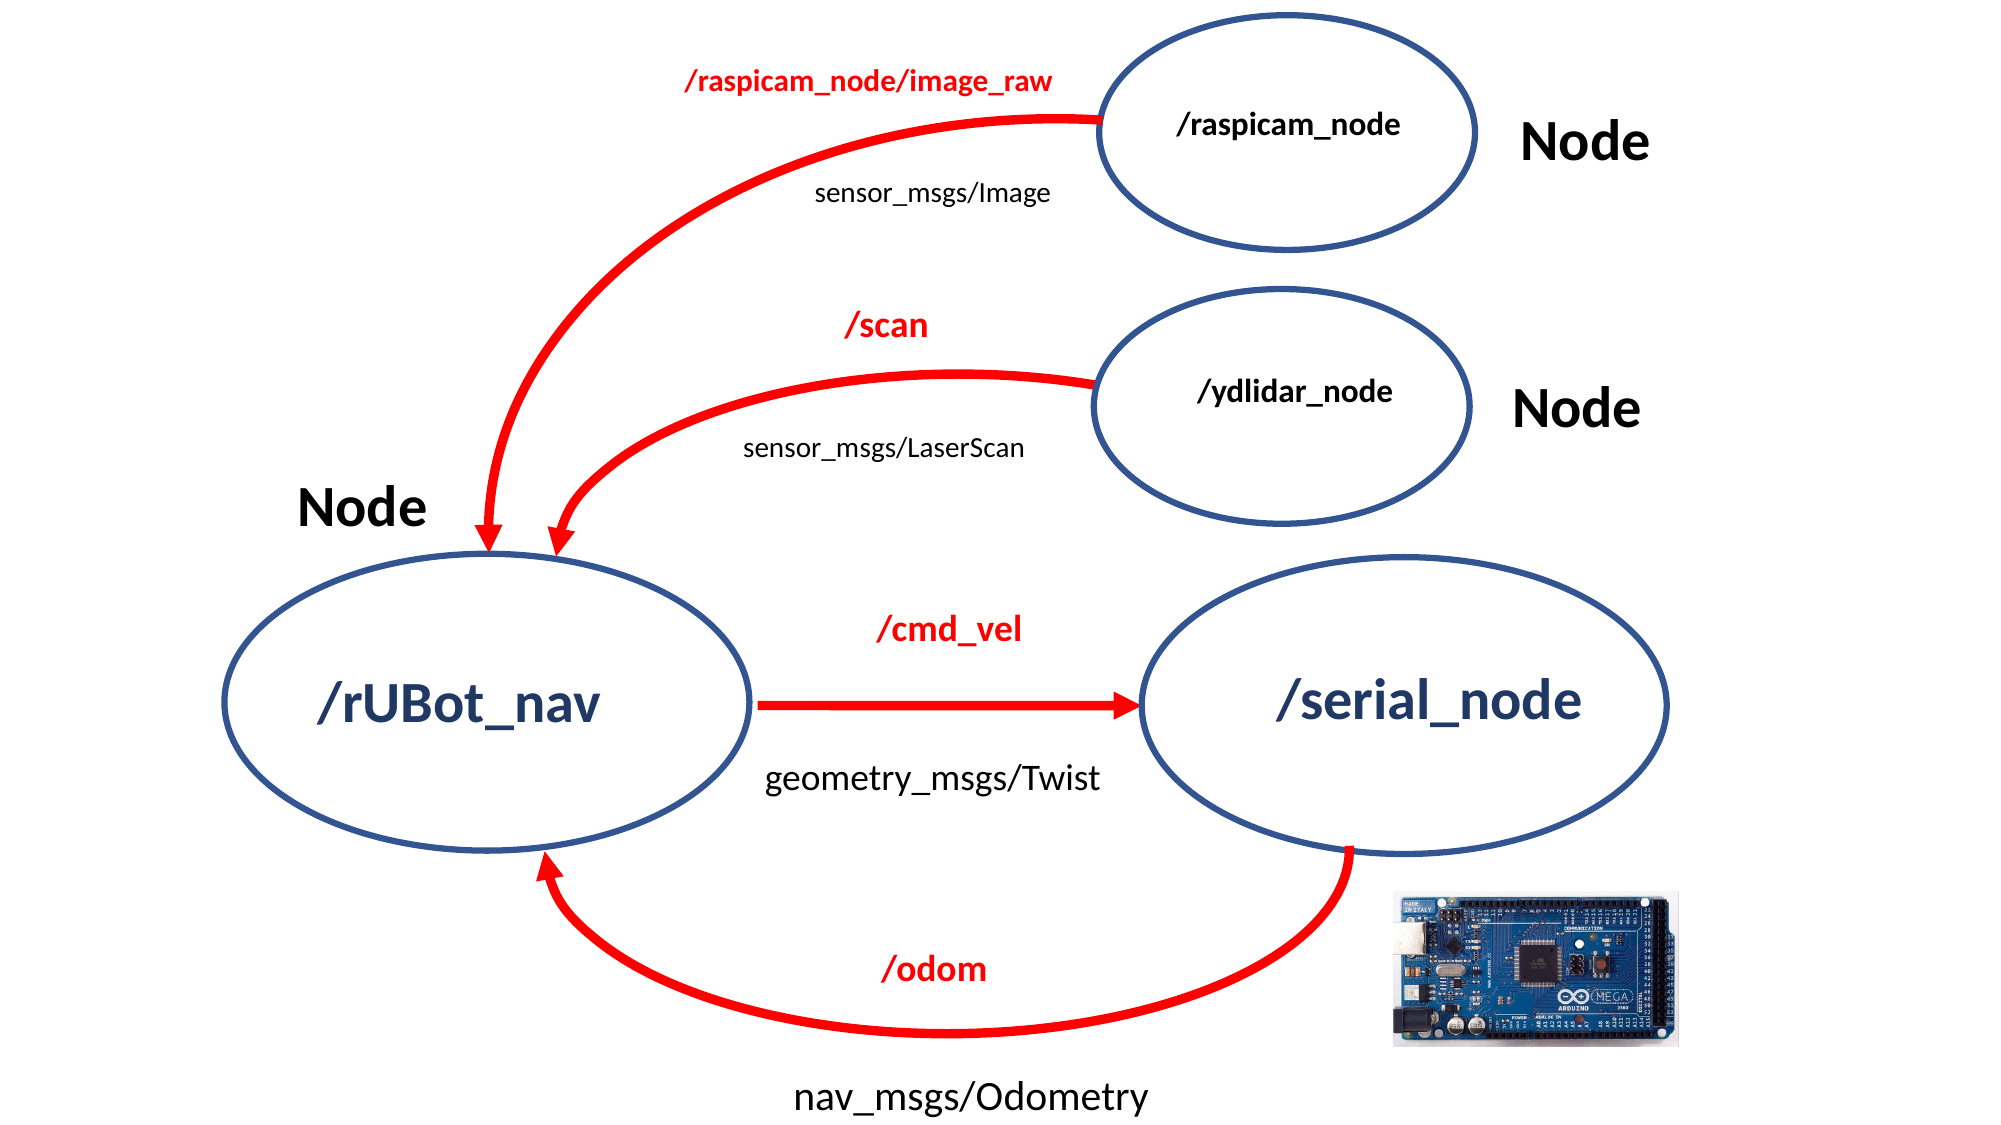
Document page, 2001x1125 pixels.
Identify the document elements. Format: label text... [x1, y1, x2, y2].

text_box Node [282, 461, 443, 546]
text_box /scan [829, 292, 944, 353]
text_box /serial_node [1261, 654, 1598, 739]
text_box /rUBot_nav [302, 656, 616, 742]
text_box /raspicam_node/image_raw [669, 52, 1069, 105]
text_box /raspicam_node [1161, 95, 1417, 150]
text_box nav_msgs/Odometry [778, 1061, 1164, 1125]
text_box /cmd_vel [861, 596, 1038, 657]
text_box sensor_msgs/LaserScan [728, 420, 1040, 471]
picture [1393, 891, 1679, 1047]
text_box sensor_msgs/Image [799, 165, 1067, 216]
text_box /odom [866, 936, 1003, 997]
text_box Node [1497, 361, 1658, 447]
text_box /ydlidar_node [1182, 362, 1409, 417]
text_box geometry_msgs/Twist [749, 745, 1116, 806]
text_box Node [1505, 94, 1666, 180]
